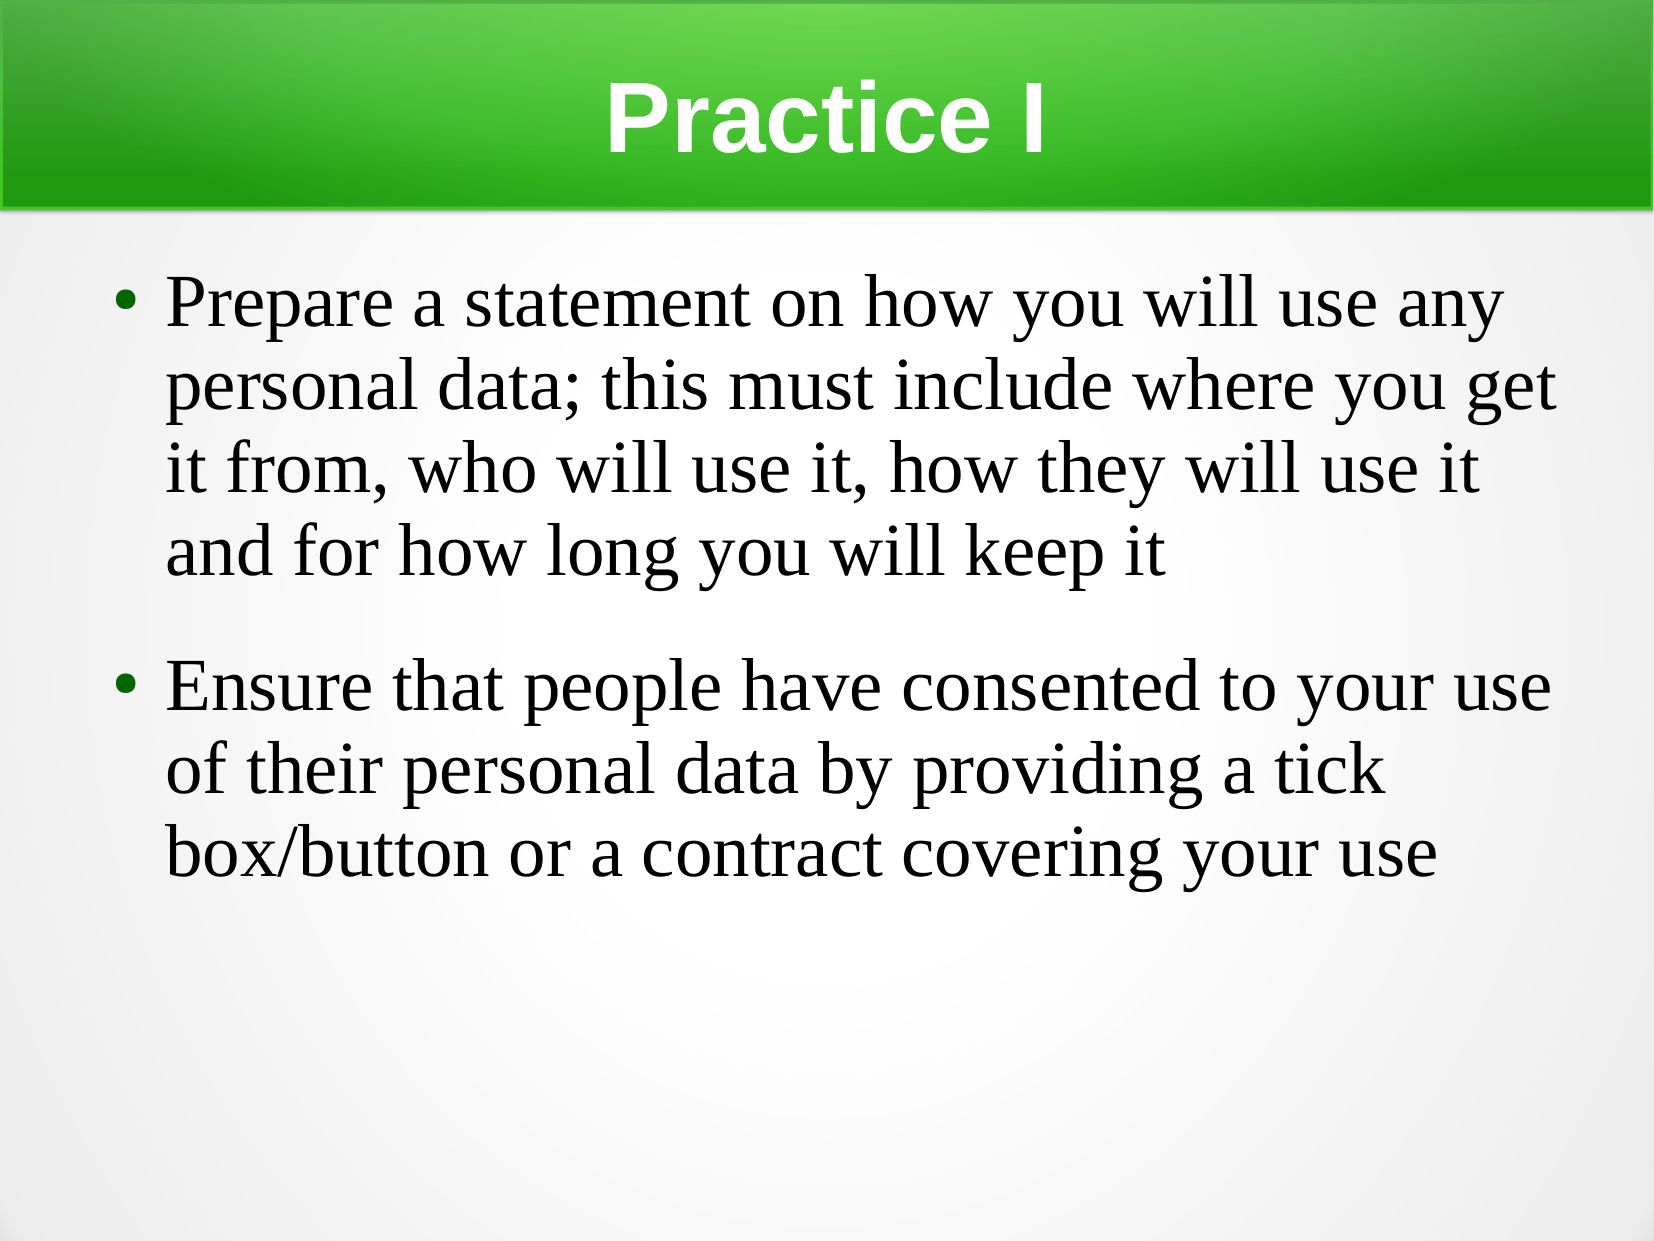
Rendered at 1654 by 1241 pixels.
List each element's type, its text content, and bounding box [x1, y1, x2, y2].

title Practice I [82, 46, 1571, 190]
list Prepare a statement on how you will use any personal data; this must include where you get it from, who will use it, how they will use it and for how long you will keep it Ensure that people have consented to your use of their personal data by providing a tick box/button or a contract covering your use [94, 259, 1583, 1170]
